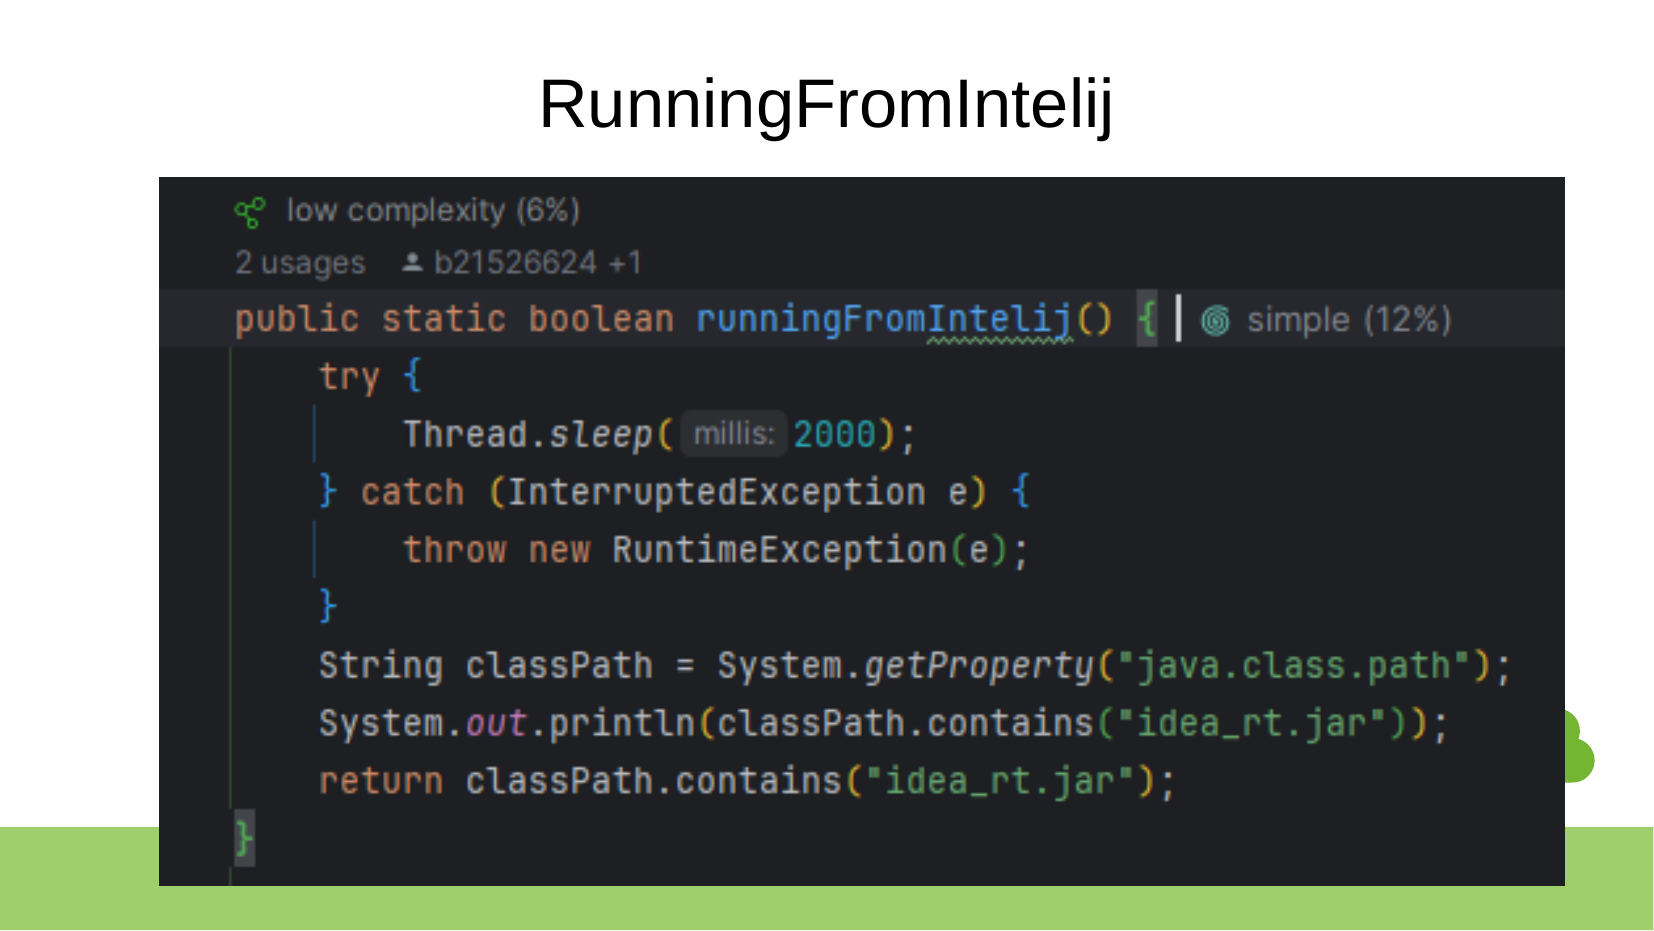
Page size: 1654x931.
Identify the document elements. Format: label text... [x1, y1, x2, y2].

title RunningFromIntelij [88, 29, 1565, 178]
picture [159, 177, 1565, 886]
